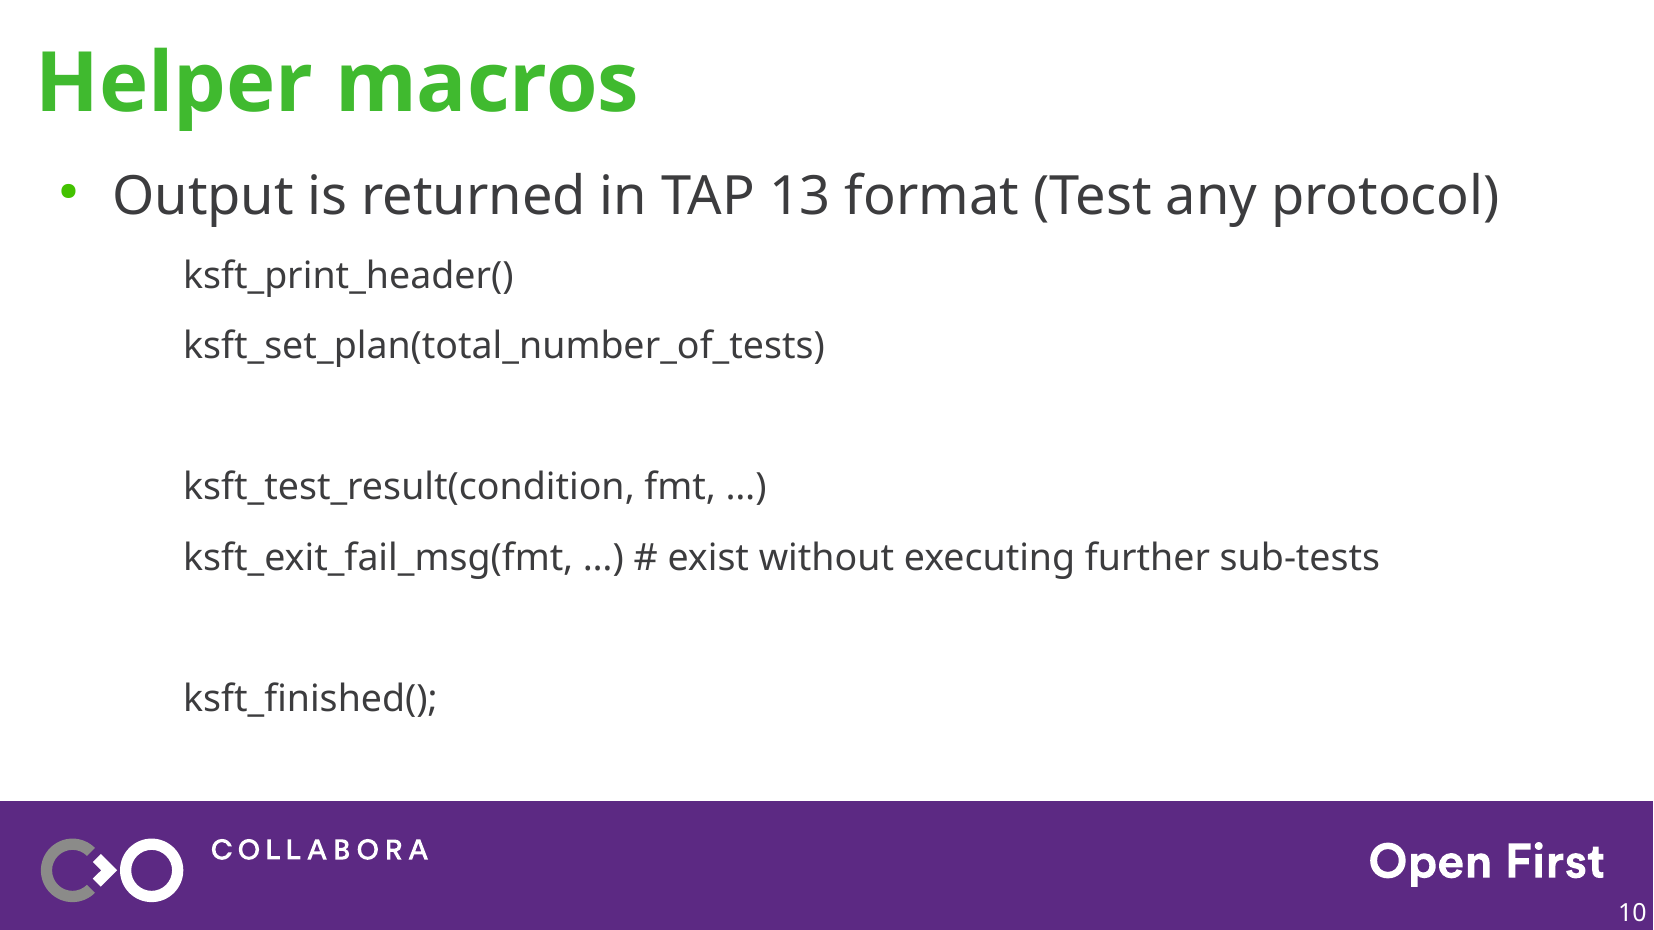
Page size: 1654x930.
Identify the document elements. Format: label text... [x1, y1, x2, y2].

title Helper macros [35, 28, 1608, 192]
list Output is returned in TAP 13 format (Test any protocol) ksft_print_header() ksft_set_plan(total_number_of_tests) ksft_test_result(condition, fmt, …) ksft_exit_fail_msg(fmt, …) # exist without executing further sub-tests ksft_finished(); [41, 160, 1613, 804]
